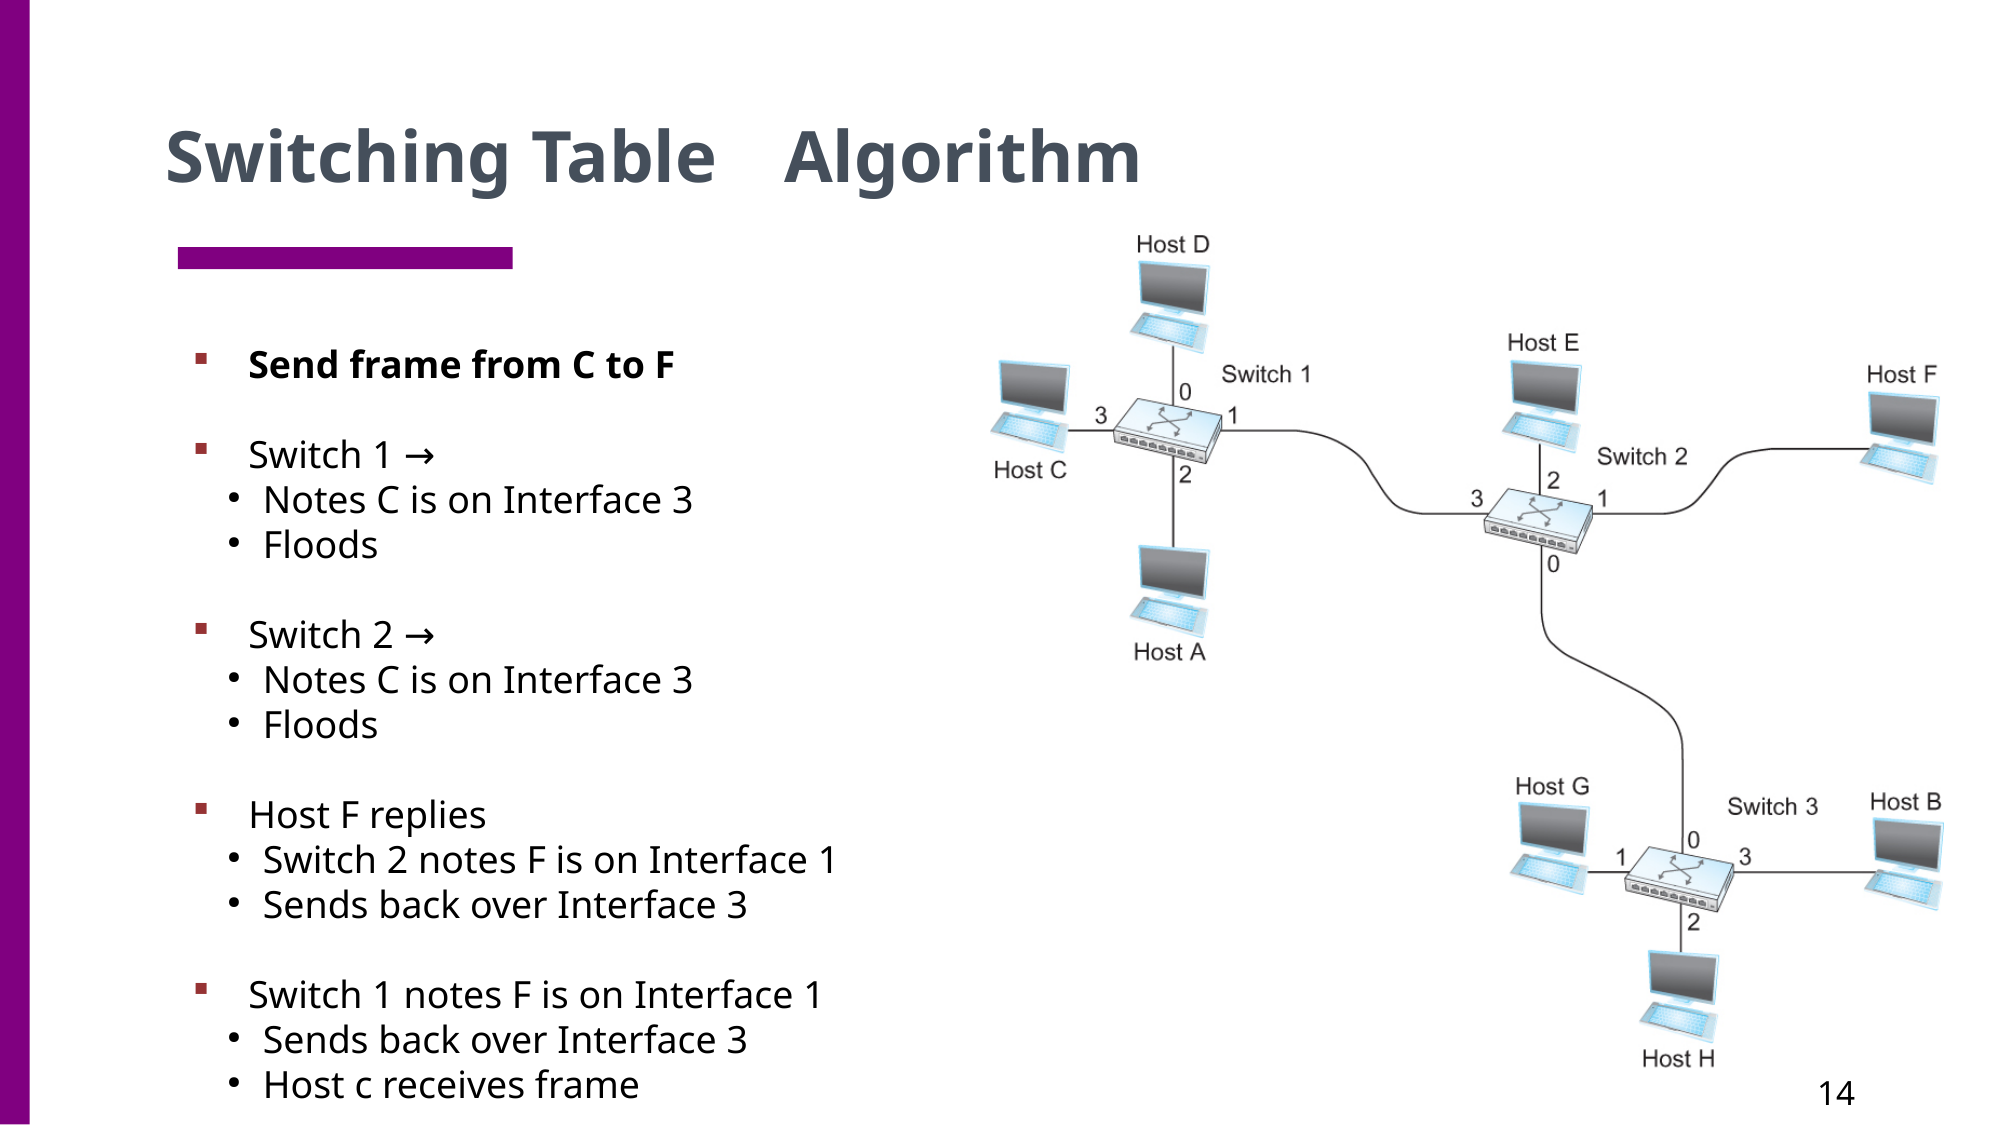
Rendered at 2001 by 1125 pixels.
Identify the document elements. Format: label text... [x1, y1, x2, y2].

picture [990, 232, 1944, 1072]
text_box Send frame from C to F Switch 1 → Notes C is on Interface 3 Floods Switch 2 → Notes C is on Interface 3 Floods Host F replies Switch 2 notes F is on Interface 1 Sends back over Interface 3 Switch 1 notes F is on Interface 1 Sends back over Interface 3 Host c receives frame [177, 326, 990, 1050]
text_box Switching Table Algorithm [151, 0, 1849, 212]
